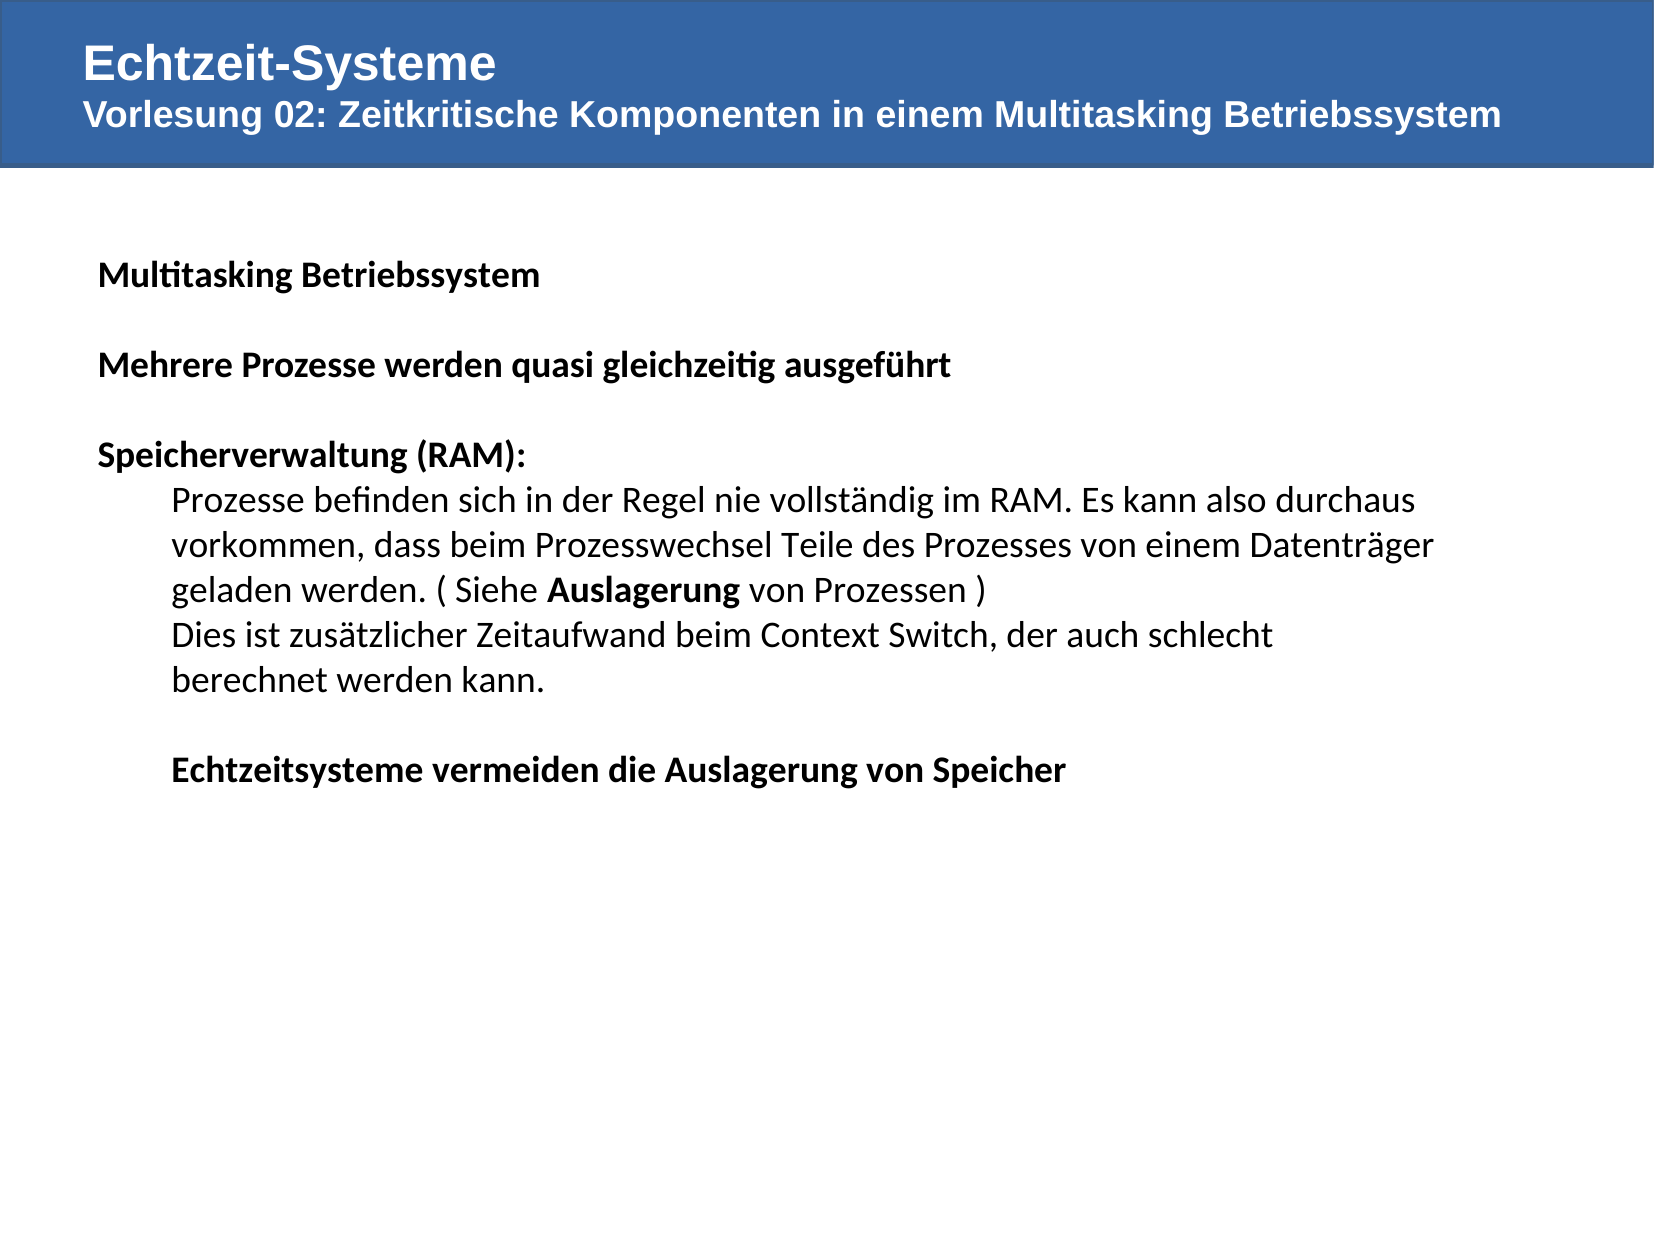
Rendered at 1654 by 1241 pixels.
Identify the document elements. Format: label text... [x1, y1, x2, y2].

text_box Multitasking Betriebssystem Mehrere Prozesse werden quasi gleichzeitig ausgeführt Speicherverwaltung (RAM): Prozesse befinden sich in der Regel nie vollständig im RAM. Es kann also durchaus vorkommen, dass beim Prozesswechsel Teile des Prozesses von einem Datenträger geladen werden. ( Siehe Auslagerung von Prozessen ) Dies ist zusätzlicher Zeitaufwand beim Context Switch, der auch schlecht berechnet werden kann. Echtzeitsysteme vermeiden die Auslagerung von Speicher [83, 242, 1547, 842]
title Echtzeit-Systeme Vorlesung 02: Zeitkritische Komponenten in einem Multitasking Betriebssystem [82, 29, 1571, 136]
